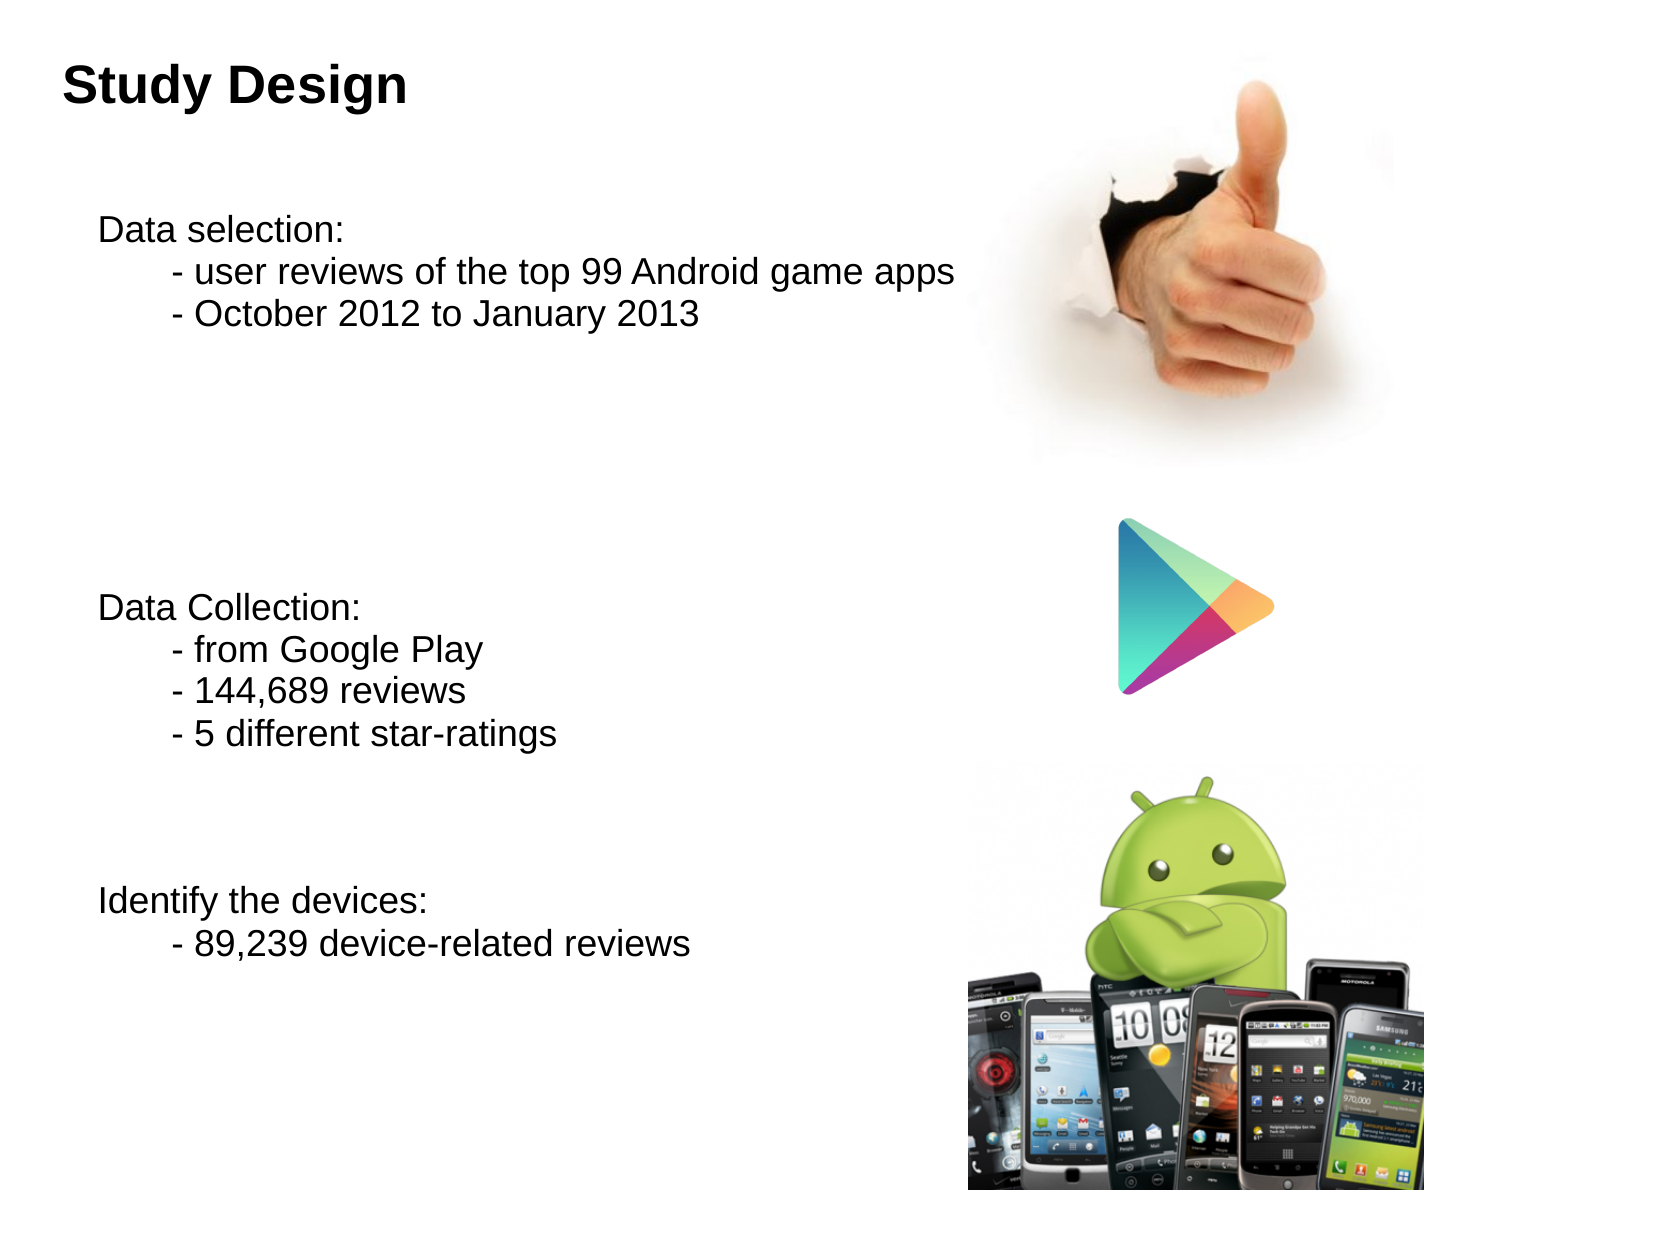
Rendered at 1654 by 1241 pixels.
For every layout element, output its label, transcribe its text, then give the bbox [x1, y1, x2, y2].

picture [967, 41, 1394, 467]
text_box Study Design [47, 47, 768, 123]
picture [1089, 504, 1294, 709]
text_box Data selection: - user reviews of the top 99 Android game apps - October 2012 to January 2013 Data Collection: - from Google Play - 144,689 reviews - 5 different star-ratings Identify the devices: - 89,239 device-related reviews [82, 200, 993, 1014]
picture [968, 761, 1424, 1190]
